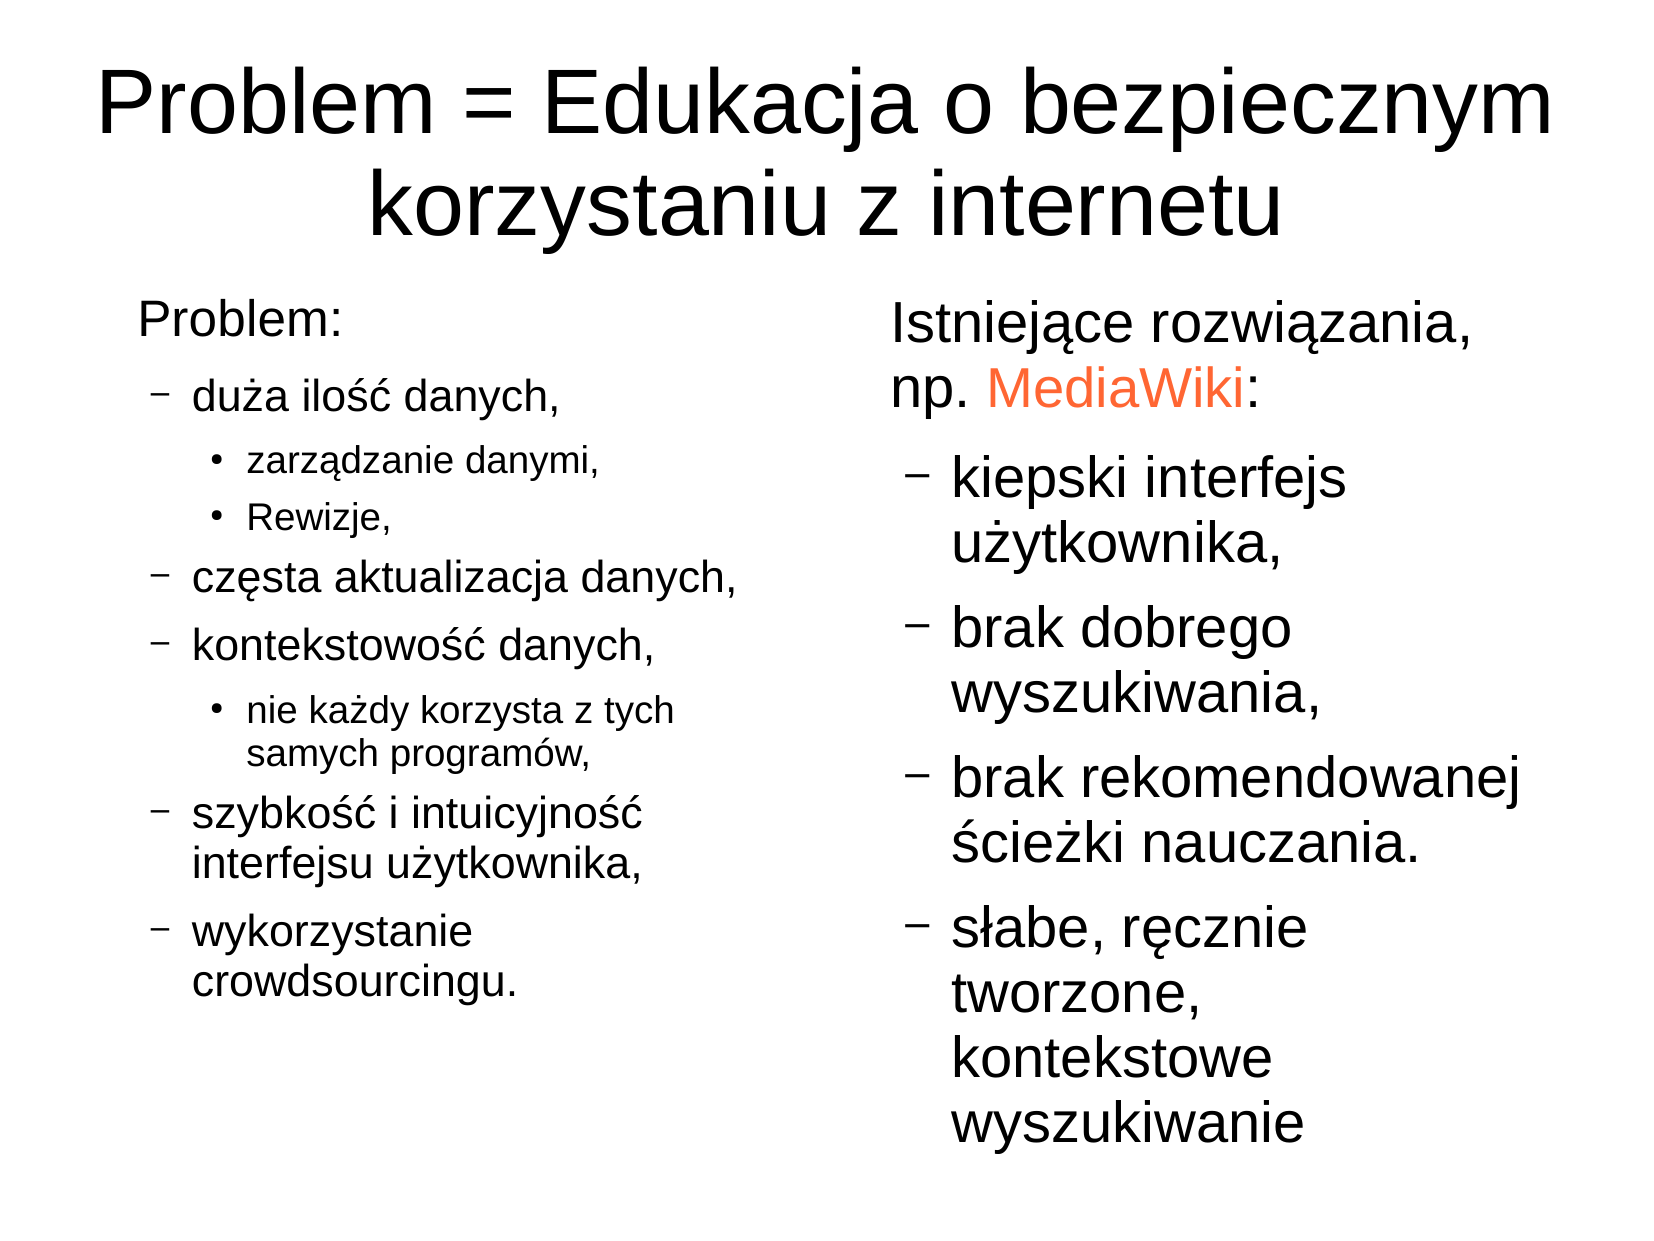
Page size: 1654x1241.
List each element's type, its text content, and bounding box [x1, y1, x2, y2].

title Problem = Edukacja o bezpiecznym korzystaniu z internetu [82, 49, 1571, 257]
list Istniejące rozwiązania, np. MediaWiki: kiepski interfejs użytkownika, brak dobrego wyszukiwania, brak rekomendowanej ścieżki nauczania. słabe, ręcznie tworzone, kontekstowe wyszukiwanie [828, 290, 1539, 1170]
list Problem: duża ilość danych, zarządzanie danymi, Rewizje, częsta aktualizacja danych, kontekstowość danych, nie każdy korzysta z tych samych programów, szybkość i intuicyjność interfejsu użytkownika, wykorzystanie crowdsourcingu. [82, 290, 793, 1010]
